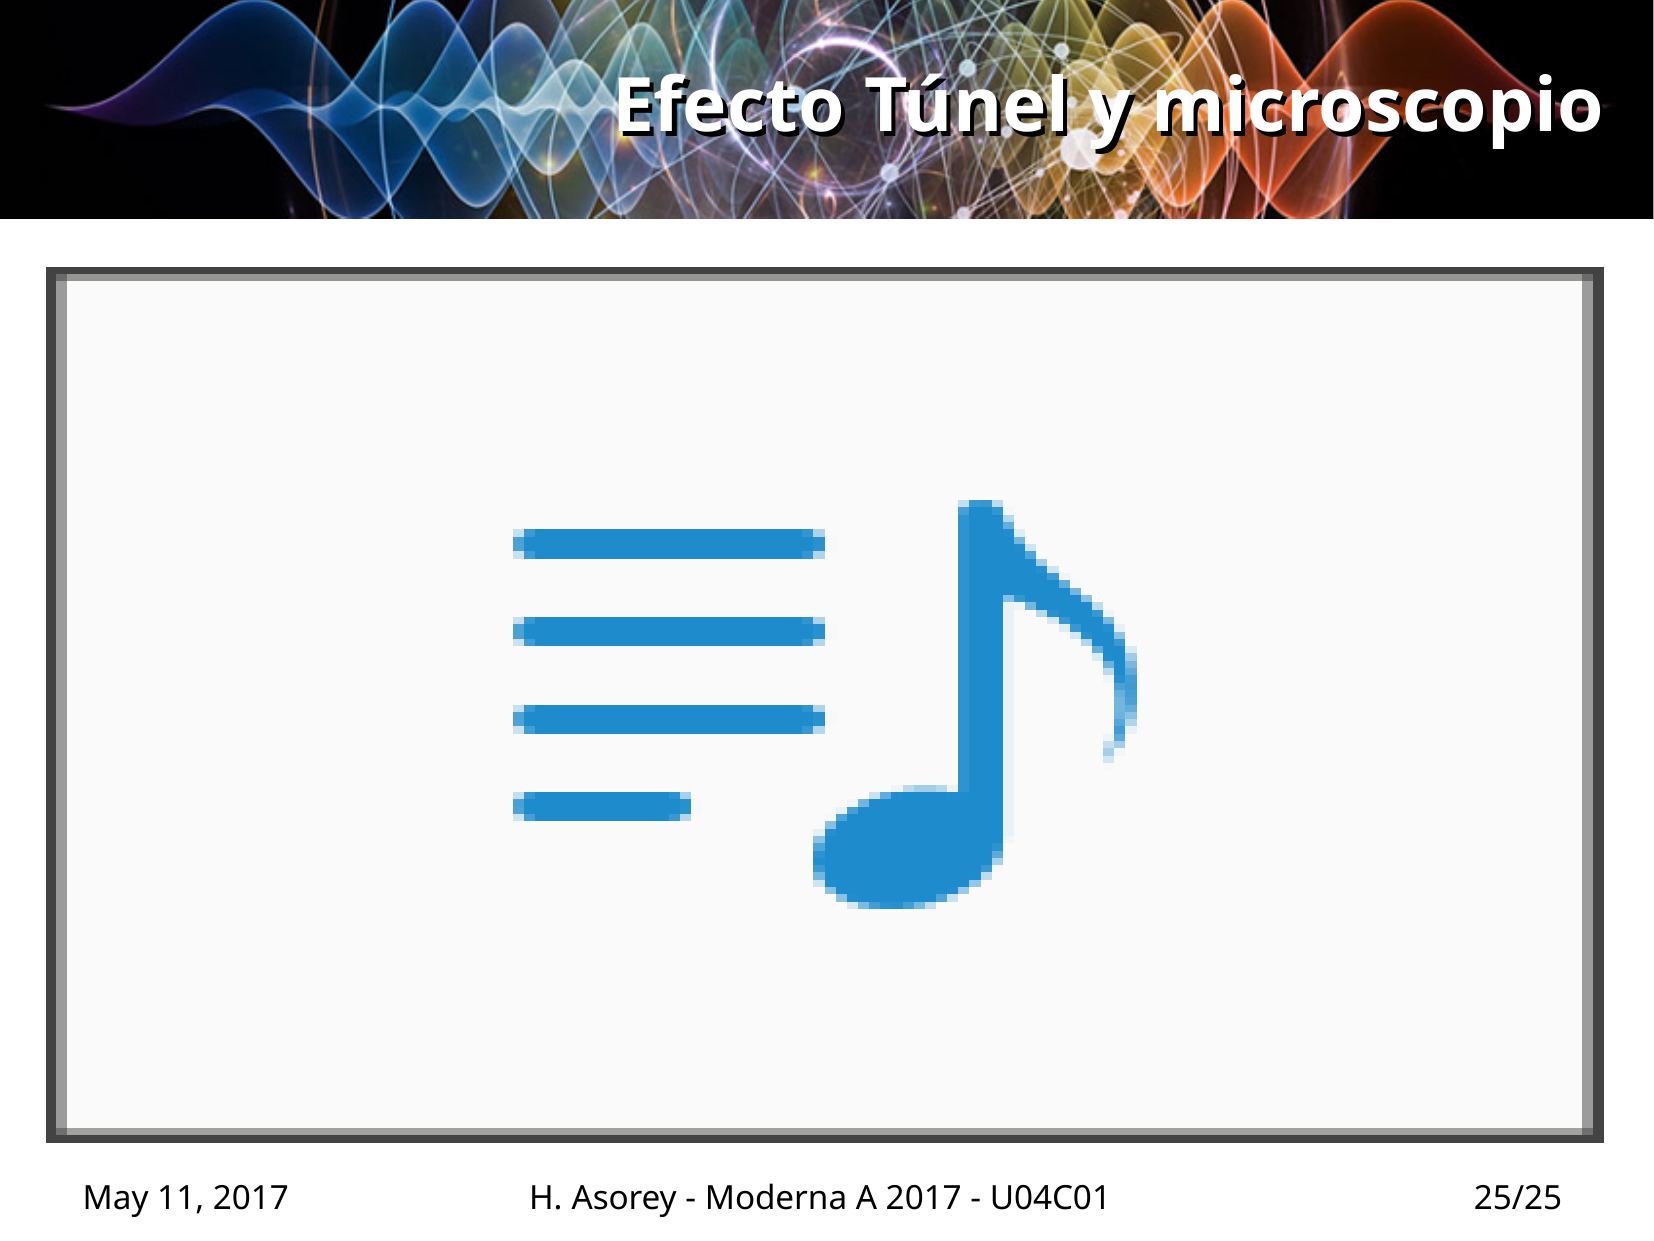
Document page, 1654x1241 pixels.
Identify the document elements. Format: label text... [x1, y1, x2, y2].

title Efecto Túnel y microscopio [45, 15, 1606, 191]
text_box [45, 266, 1606, 1144]
picture [0, 0, 1654, 219]
